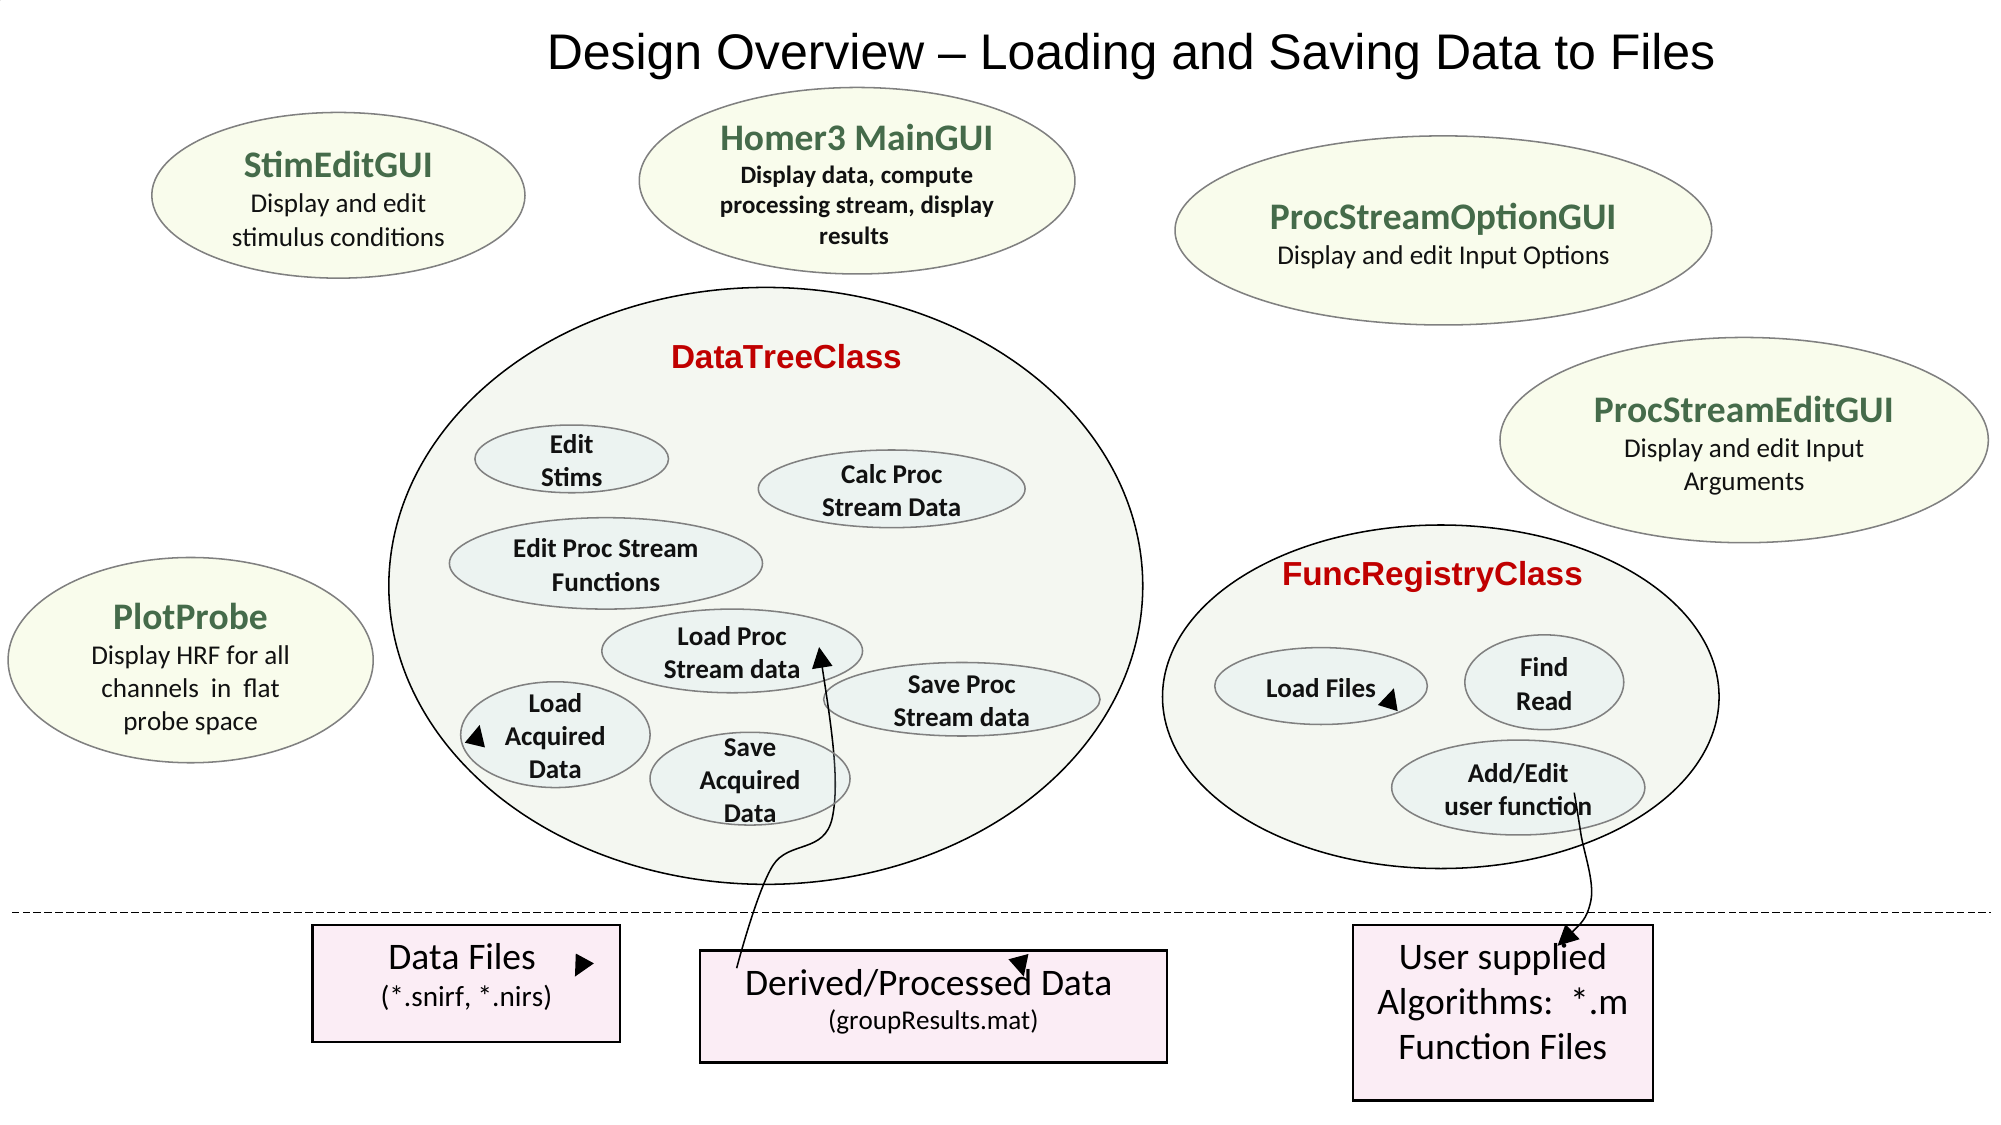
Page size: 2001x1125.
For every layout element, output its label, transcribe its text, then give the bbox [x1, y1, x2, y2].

text_box Design Overview – Loading and Saving Data to Files [462, 11, 1801, 88]
text_box Edit Stims [474, 425, 669, 493]
text_box Add/Edit user function [1391, 740, 1645, 835]
text_box Data Files (*.snirf, *.nirs) [314, 926, 619, 1041]
text_box [1313, 525, 1569, 544]
text_box ProcStreamOptionGUI Display and edit Input Options [1175, 135, 1712, 325]
text_box Load Acquired Data [460, 681, 651, 788]
text_box Derived/Processed Data (groupResults.mat) [701, 952, 1166, 1061]
text_box Homer3 MainGUI Display data, compute processing stream, display results [639, 88, 1075, 274]
text_box Save Proc Stream data [827, 662, 1101, 737]
text_box Load Proc Stream data [601, 609, 863, 693]
text_box ProcStreamEditGUI Display and edit Input Arguments [1500, 337, 1989, 543]
text_box User supplied Algorithms: *.m Function Files [1354, 926, 1652, 1099]
text_box StimEditGUI Display and edit stimulus conditions [151, 112, 526, 279]
text_box Edit Proc Stream Functions [449, 517, 763, 610]
text_box DataTreeClass [608, 327, 965, 383]
text_box Load Files [1214, 647, 1428, 725]
text_box Find Read [1464, 634, 1624, 730]
text_box [1162, 595, 1720, 869]
text_box [388, 287, 1143, 885]
text_box FuncRegistryClass [1200, 544, 1666, 600]
text_box Save Acquired Data [650, 732, 851, 826]
text_box PlotProbe Display HRF for all channels in flat probe space [8, 557, 374, 763]
text_box Calc Proc Stream Data [758, 450, 1026, 528]
